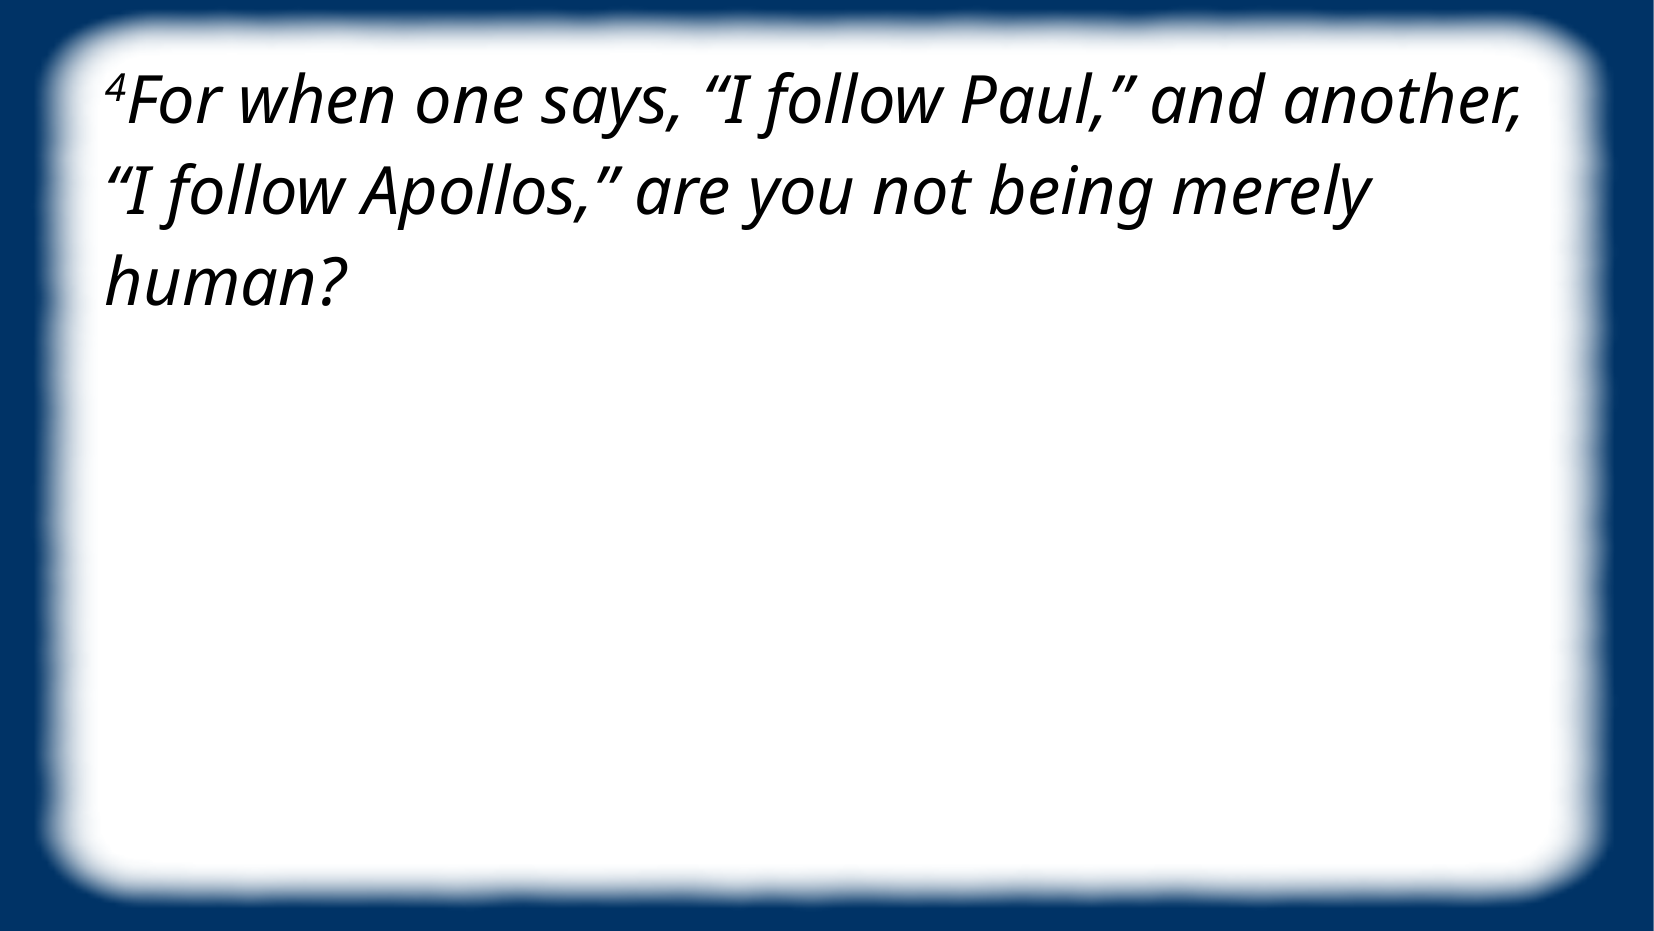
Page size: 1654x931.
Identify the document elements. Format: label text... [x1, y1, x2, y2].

picture [0, 0, 1654, 931]
text_box 4For when one says, “I follow Paul,” and another, “I follow Apollos,” are you not being merely human? [90, 45, 1561, 327]
